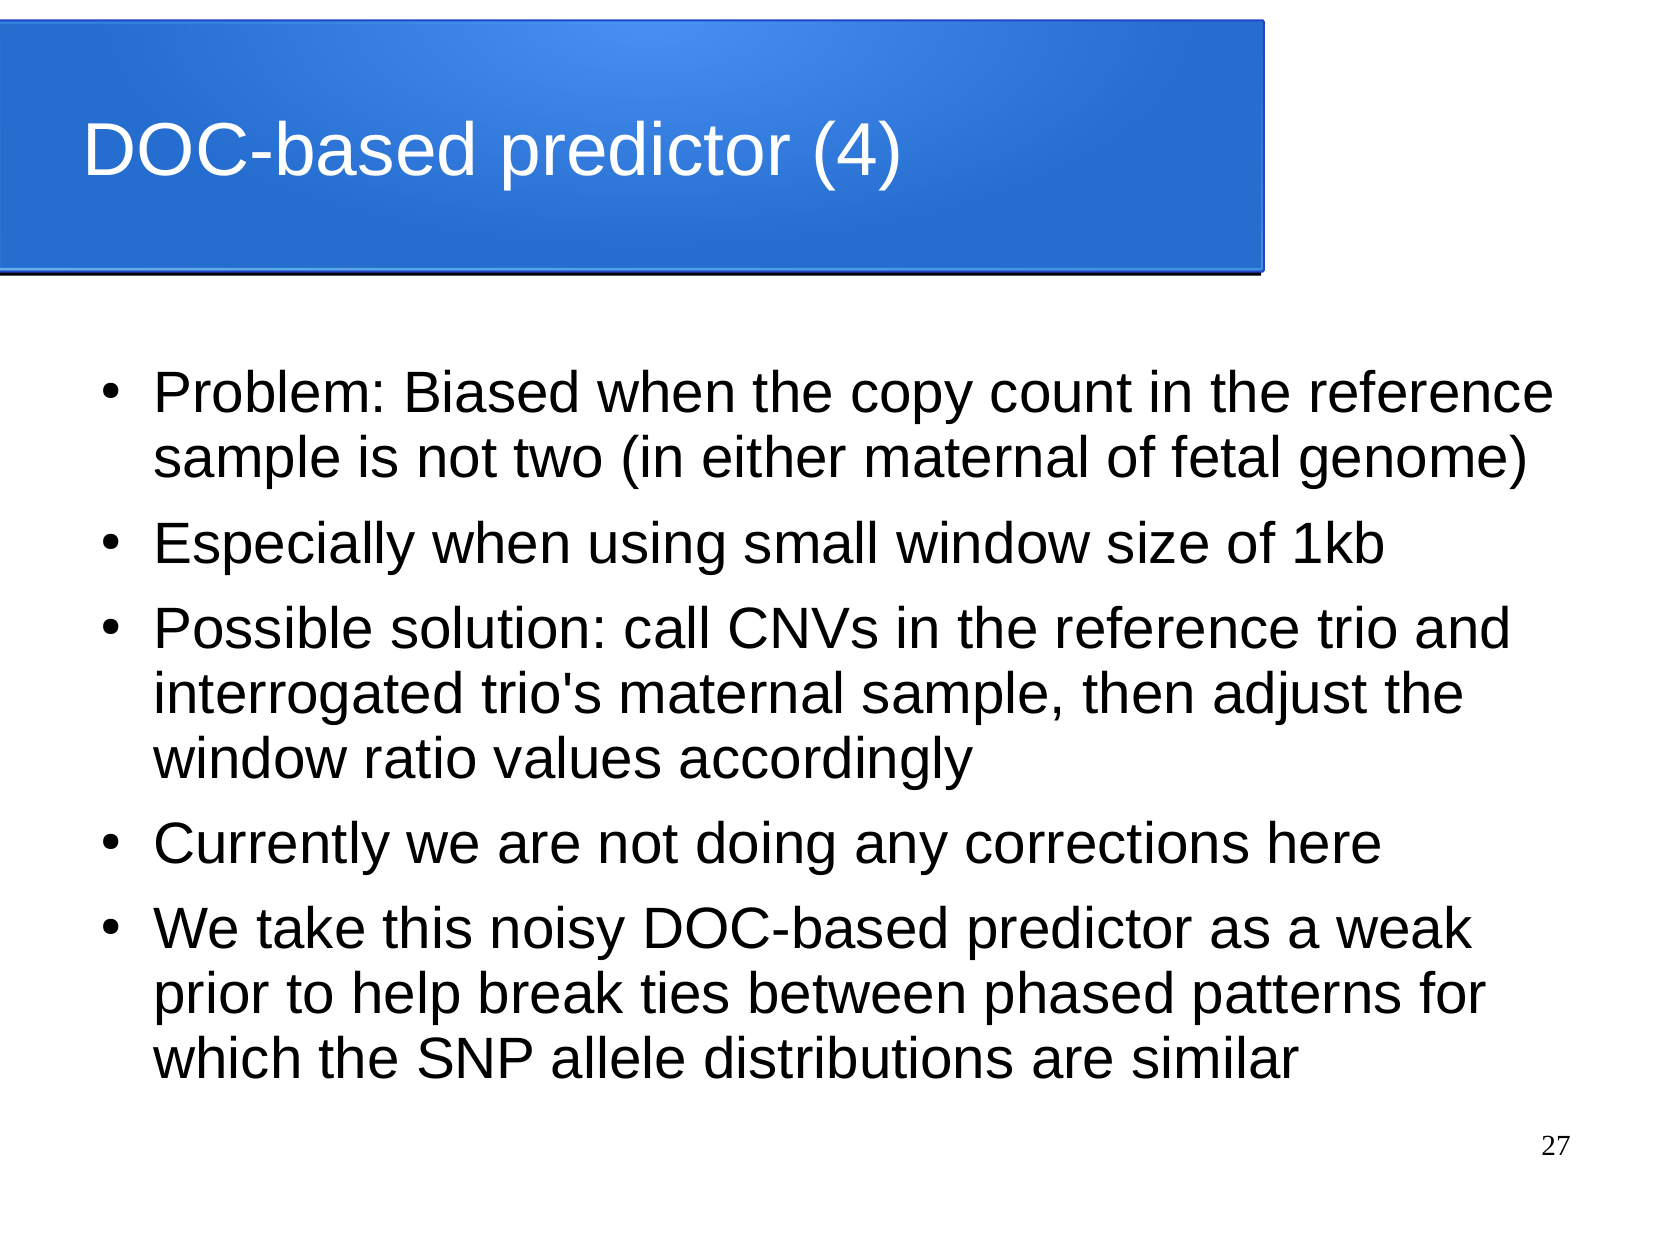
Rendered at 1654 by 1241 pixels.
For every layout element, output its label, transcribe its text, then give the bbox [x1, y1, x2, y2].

title DOC-based predictor (4) [82, 47, 1235, 252]
list Problem: Biased when the copy count in the reference sample is not two (in either maternal of fetal genome) Especially when using small window size of 1kb Possible solution: call CNVs in the reference trio and interrogated trio's maternal sample, then adjust the window ratio values accordingly Currently we are not doing any corrections here We take this noisy DOC-based predictor as a weak prior to help break ties between phased patterns for which the SNP allele distributions are similar [82, 360, 1571, 1146]
